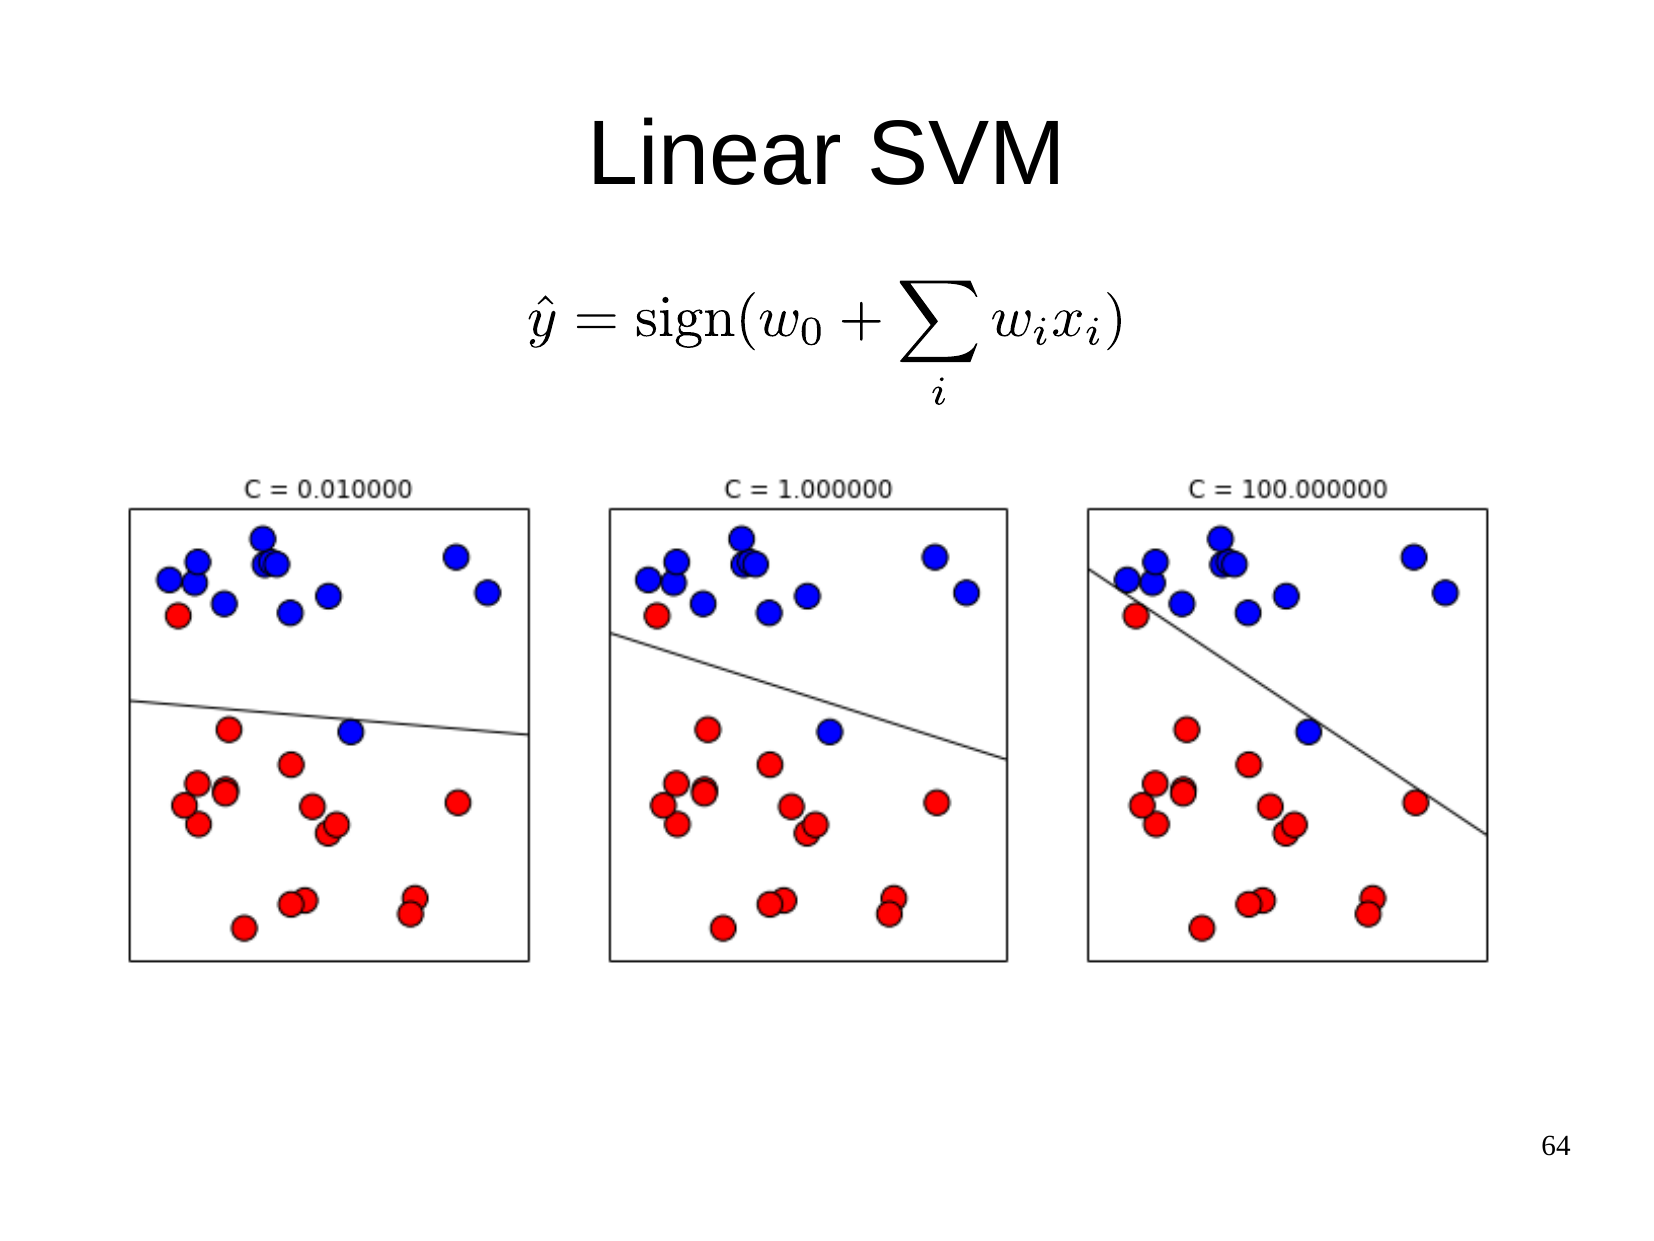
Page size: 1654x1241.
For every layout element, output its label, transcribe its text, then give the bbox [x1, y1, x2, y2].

picture [115, 464, 1501, 976]
text_box [526, 274, 1127, 406]
title Linear SVM [82, 49, 1571, 257]
